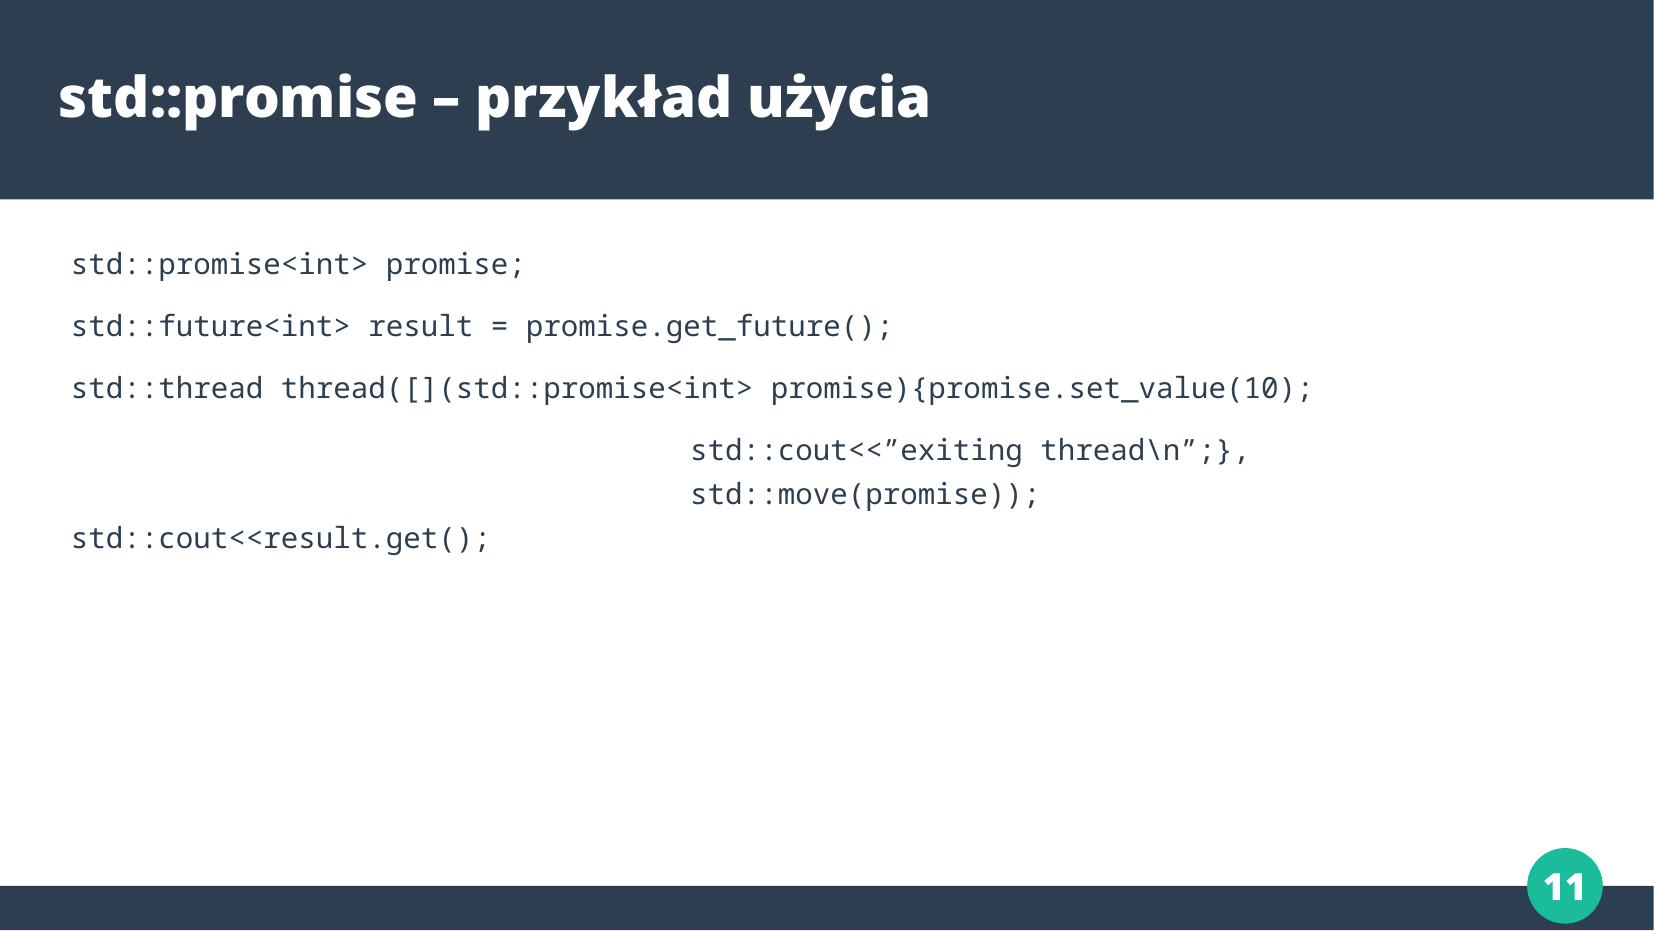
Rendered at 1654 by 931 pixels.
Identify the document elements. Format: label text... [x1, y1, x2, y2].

list std::promise<int> promise; std::future<int> result = promise.get_future(); std::thread thread([](std::promise<int> promise){promise.set_value(10); std::cout<<”exiting thread\n”;}, std::move(promise)); std::cout<<result.get(); [0, 243, 1654, 864]
title std::promise – przykład użycia [59, 37, 1595, 155]
